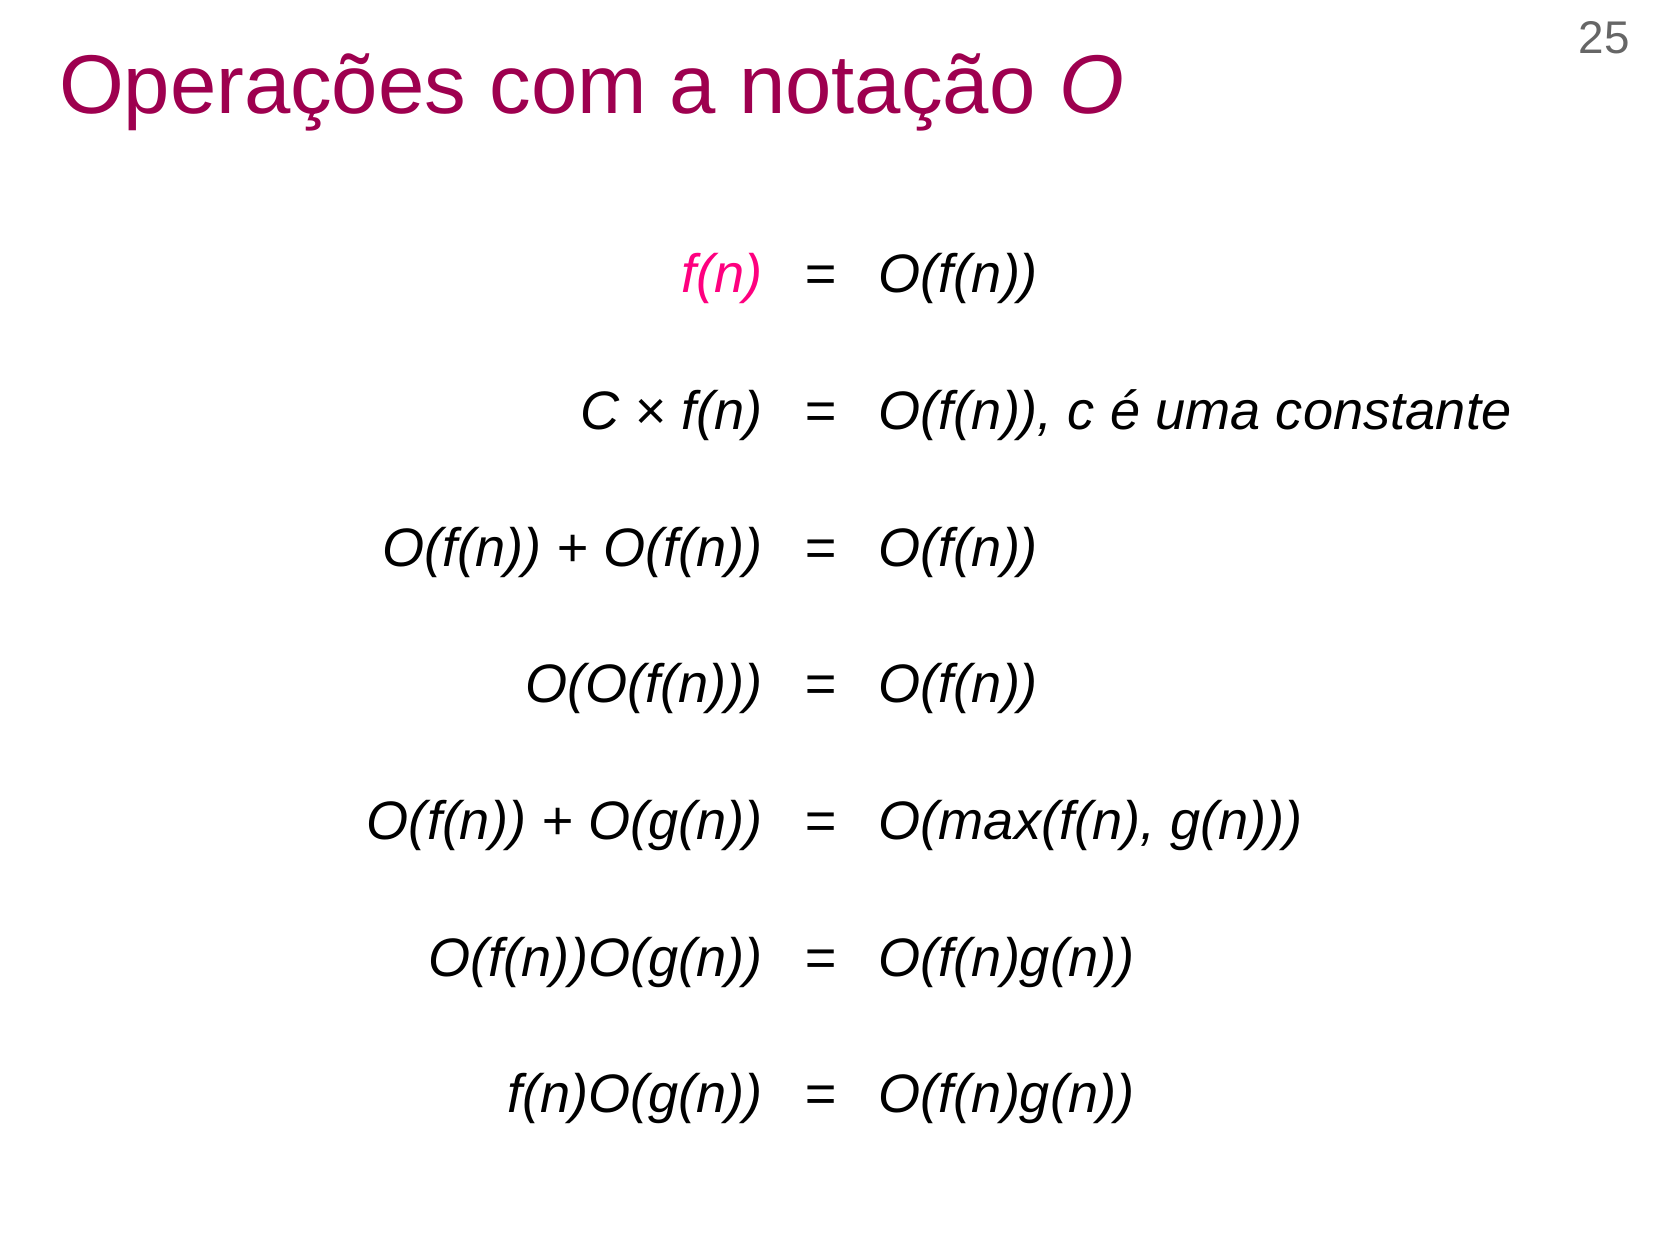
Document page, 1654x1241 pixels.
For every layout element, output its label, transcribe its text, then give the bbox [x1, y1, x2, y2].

table_cell O(f(n)), c é uma constante [864, 373, 1583, 510]
table_cell = [778, 919, 864, 1056]
table_cell = [778, 1056, 864, 1193]
table_cell = [778, 510, 864, 646]
table_cell C × f(n) [59, 373, 778, 510]
table_cell O(f(n)) + O(g(n)) [59, 783, 778, 919]
table_cell O(f(n)) + O(f(n)) [59, 510, 778, 646]
table_cell = [778, 783, 864, 919]
table_cell = [778, 373, 864, 510]
table_cell O(O(f(n))) [59, 646, 778, 783]
table_cell O(f(n)g(n)) [864, 919, 1583, 1056]
table_header = [778, 236, 864, 373]
title Operações com a notação O [59, 29, 1595, 148]
table_cell O(max(f(n), g(n))) [864, 783, 1583, 919]
table_cell O(f(n))O(g(n)) [59, 919, 778, 1056]
table_cell O(f(n)) [864, 646, 1583, 783]
table_cell f(n)O(g(n)) [59, 1056, 778, 1193]
table_cell = [778, 646, 864, 783]
table_cell O(f(n)g(n)) [864, 1056, 1583, 1193]
table_cell O(f(n)) [864, 510, 1583, 646]
table_header O(f(n)) [864, 236, 1583, 373]
table_header f(n) [59, 236, 778, 373]
